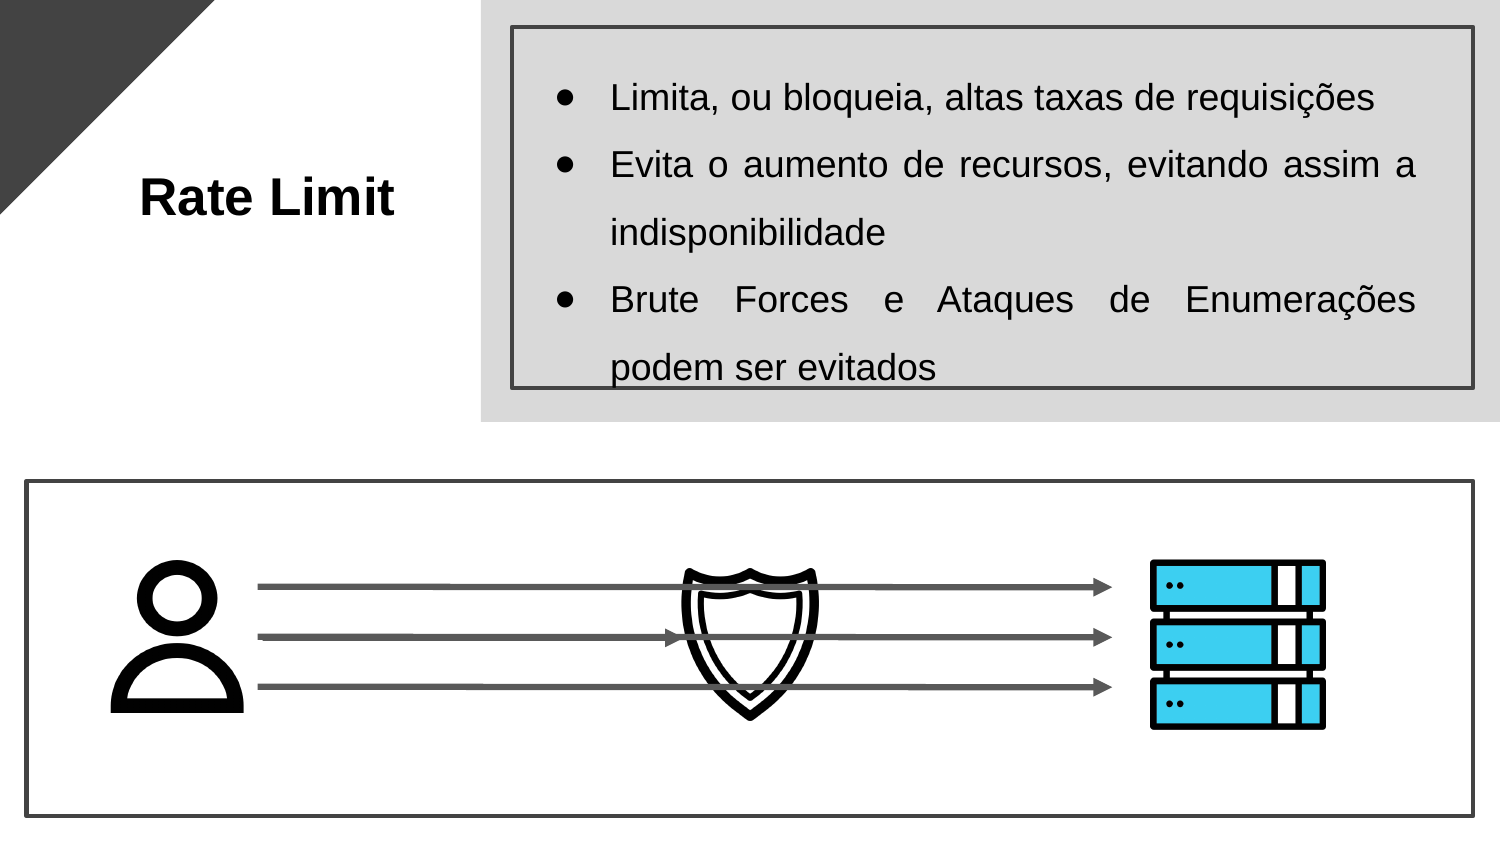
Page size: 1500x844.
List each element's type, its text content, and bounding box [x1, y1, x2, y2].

picture [96, 560, 258, 713]
picture [674, 568, 826, 583]
picture [674, 591, 826, 633]
list Limita, ou bloqueia, altas taxas de requisições Evita o aumento de recursos, evitando assim a indisponibilidade Brute Forces e Ataques de Enumerações podem ser evitados [520, 35, 1432, 450]
picture [1150, 557, 1326, 732]
text_box [514, 29, 1471, 386]
text_box [0, 0, 215, 215]
picture [674, 641, 826, 683]
text_box [480, 0, 1500, 422]
picture [674, 691, 826, 721]
text_box [514, 242, 520, 386]
title Rate Limit [0, 147, 520, 242]
text_box [480, 242, 520, 422]
